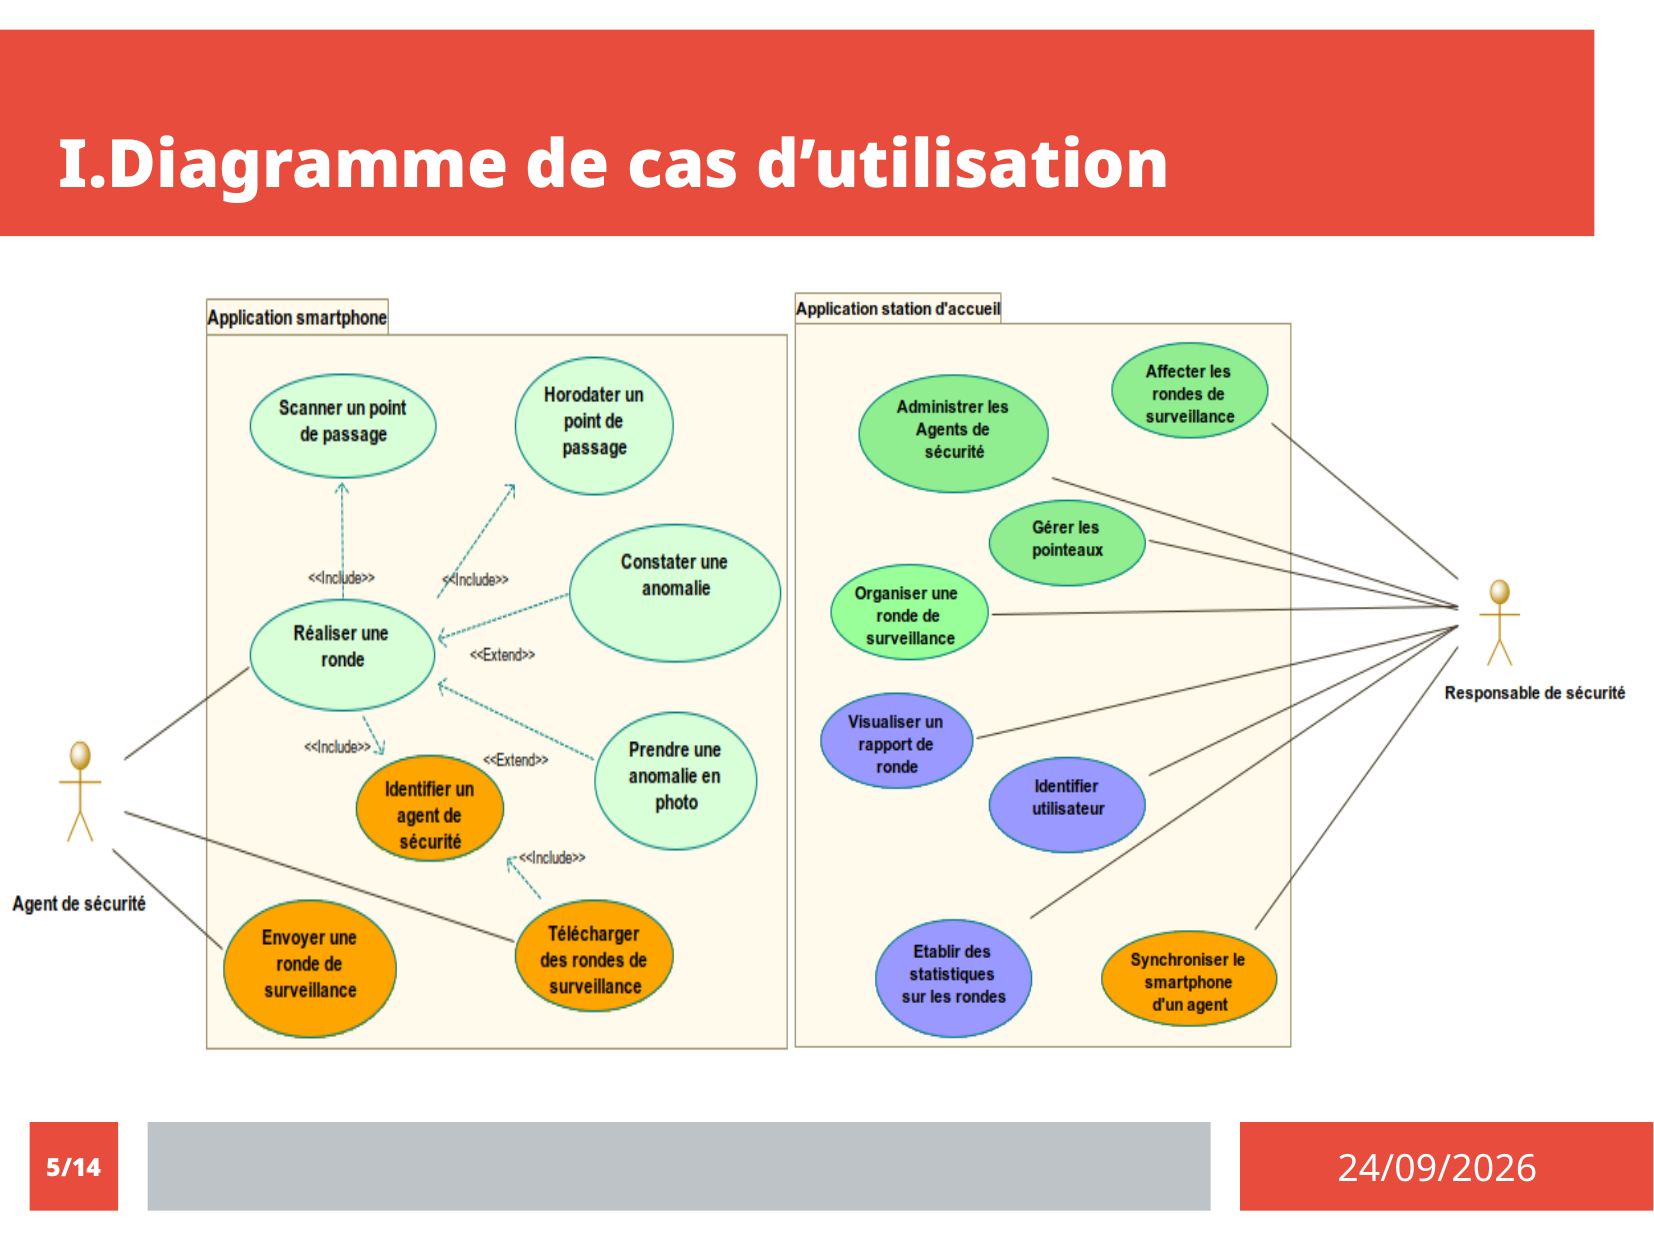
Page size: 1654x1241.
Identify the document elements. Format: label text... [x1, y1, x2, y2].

picture [10, 283, 1630, 1056]
title I.Diagramme de cas d’utilisation [59, 59, 1595, 207]
